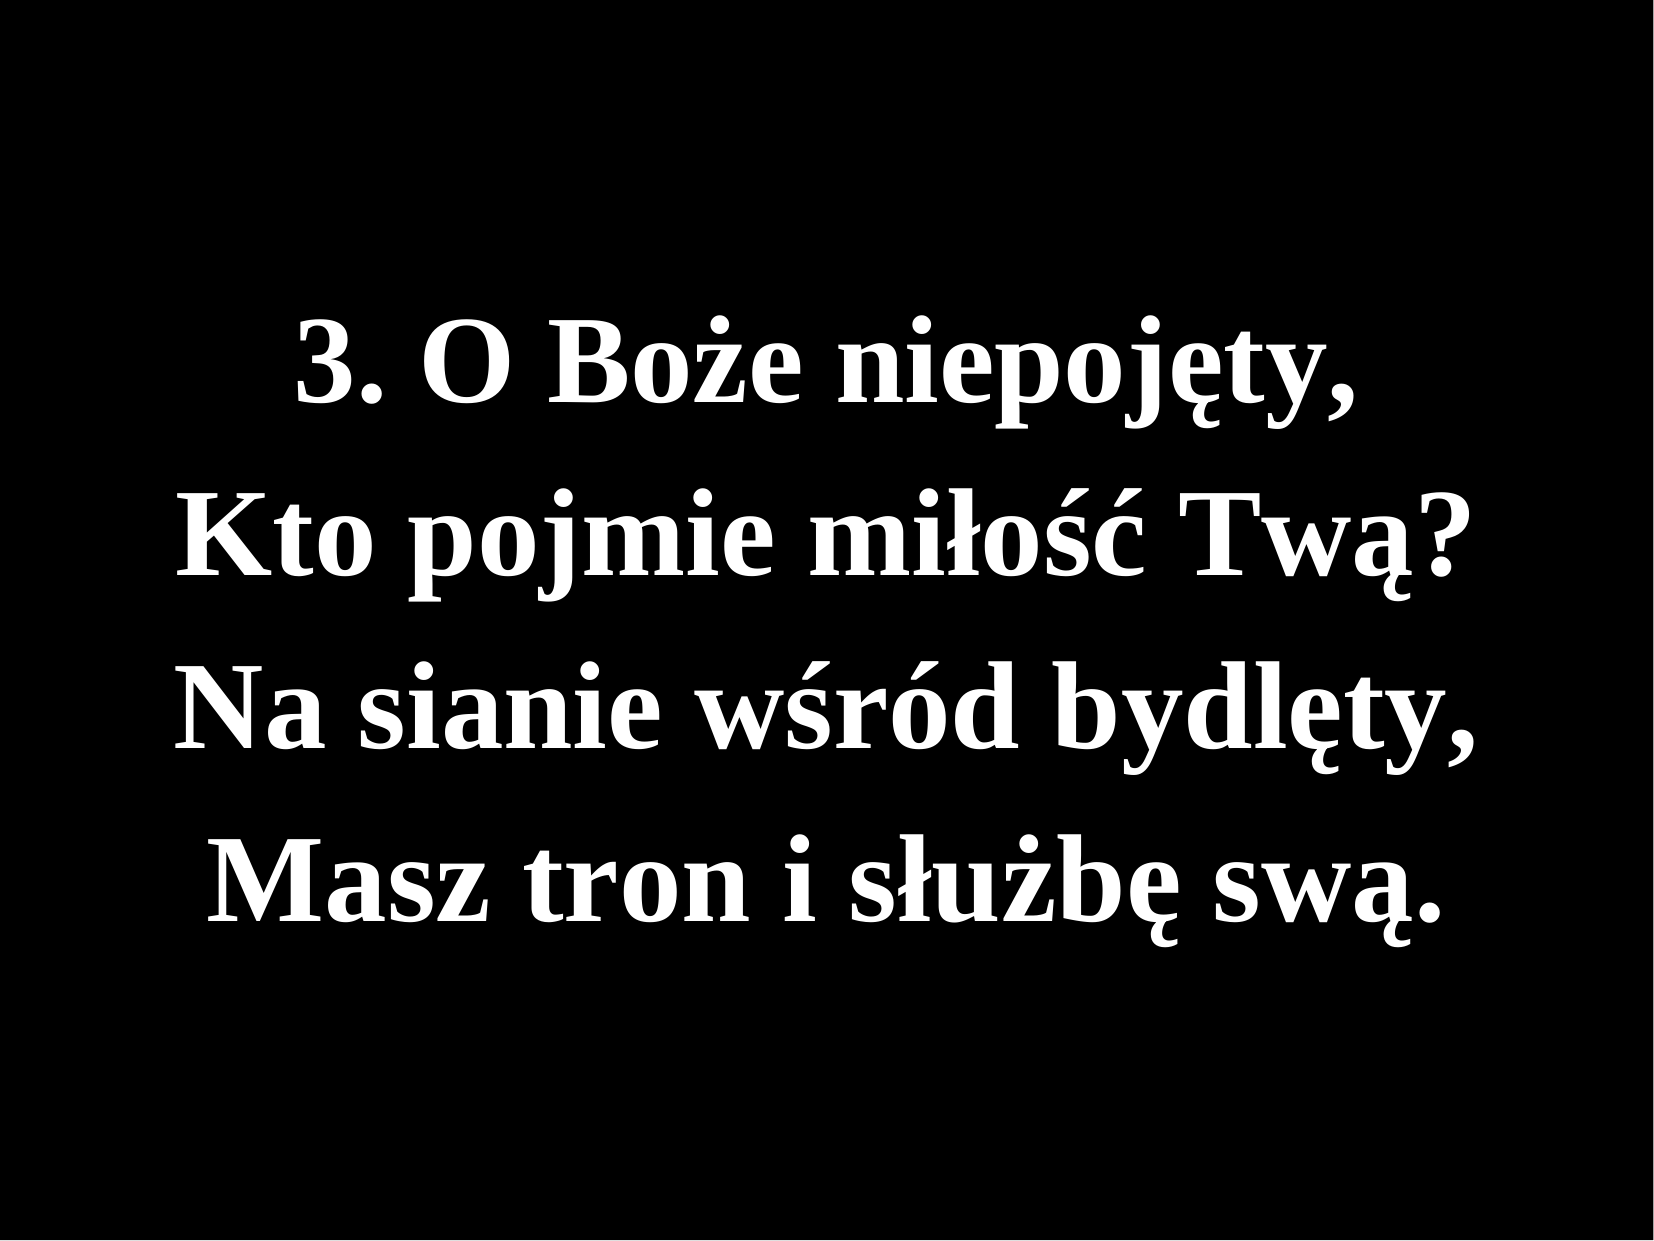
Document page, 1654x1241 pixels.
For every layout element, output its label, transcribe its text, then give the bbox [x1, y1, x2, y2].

title 3. O Boże niepojęty, ppp Kto pojmie miłość Twą? ppp Na sianie wśród bydlęty, ppp Masz tron i służbę swą. [0, 0, 1654, 1241]
